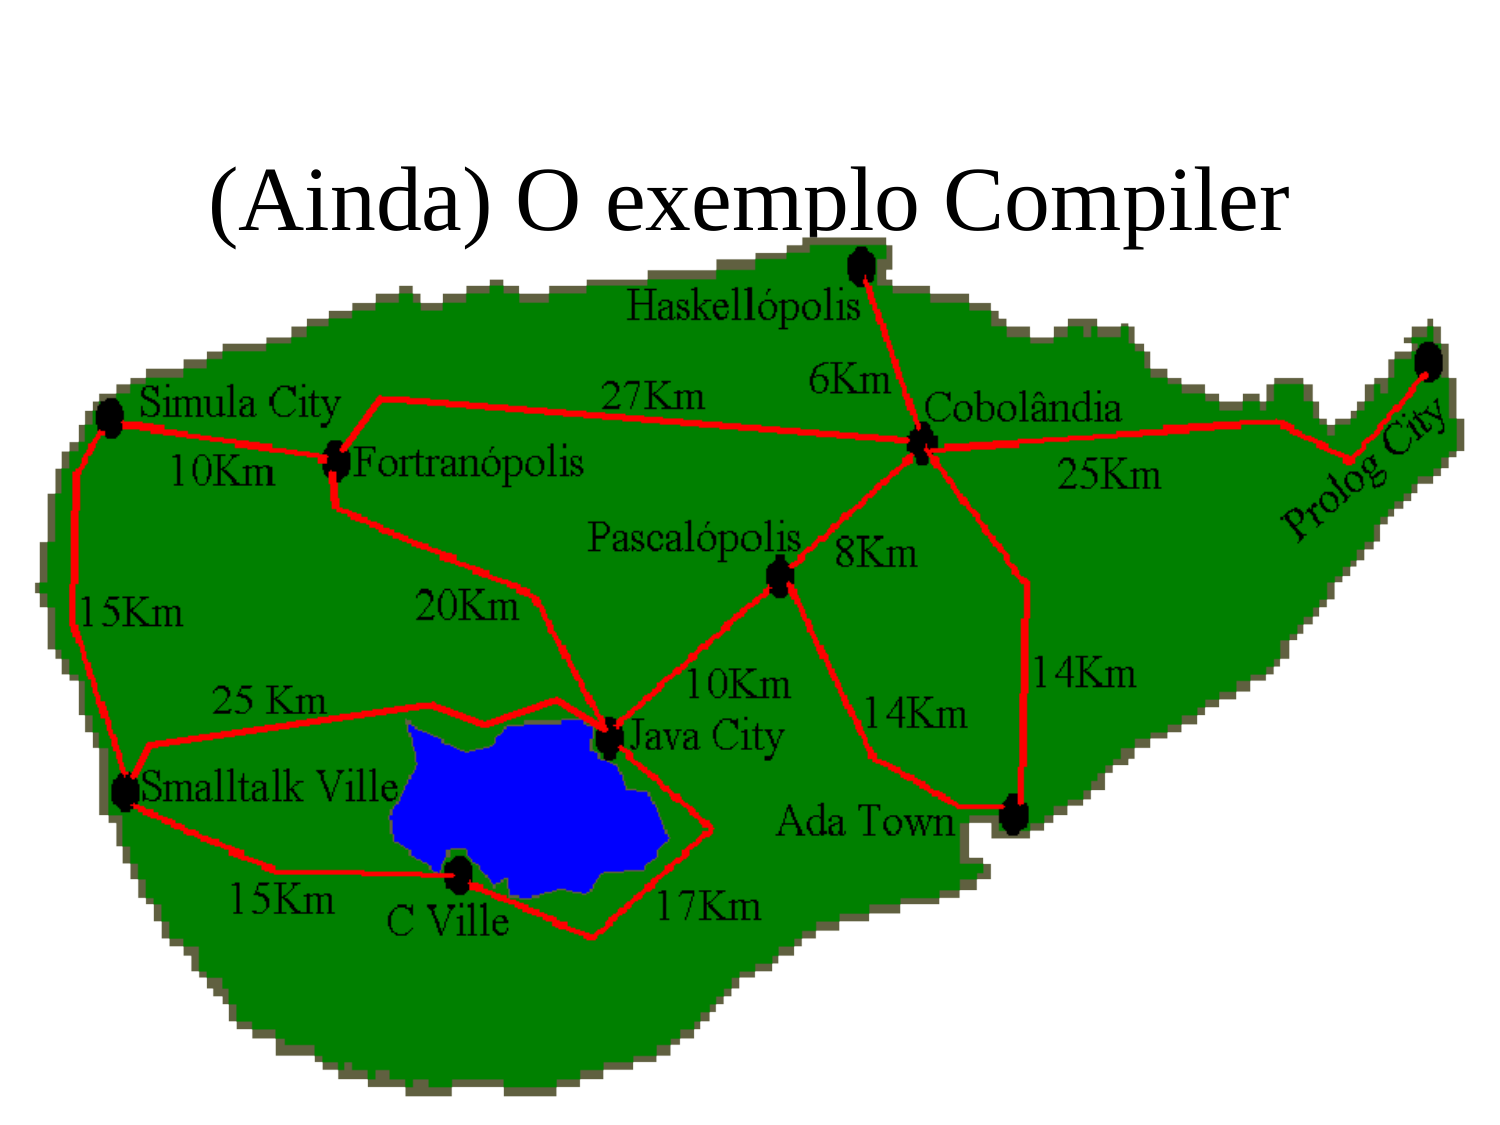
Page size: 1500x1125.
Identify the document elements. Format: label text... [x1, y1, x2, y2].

title (Ainda) O exemplo Compiler [112, 99, 1388, 214]
picture [32, 214, 1468, 1101]
